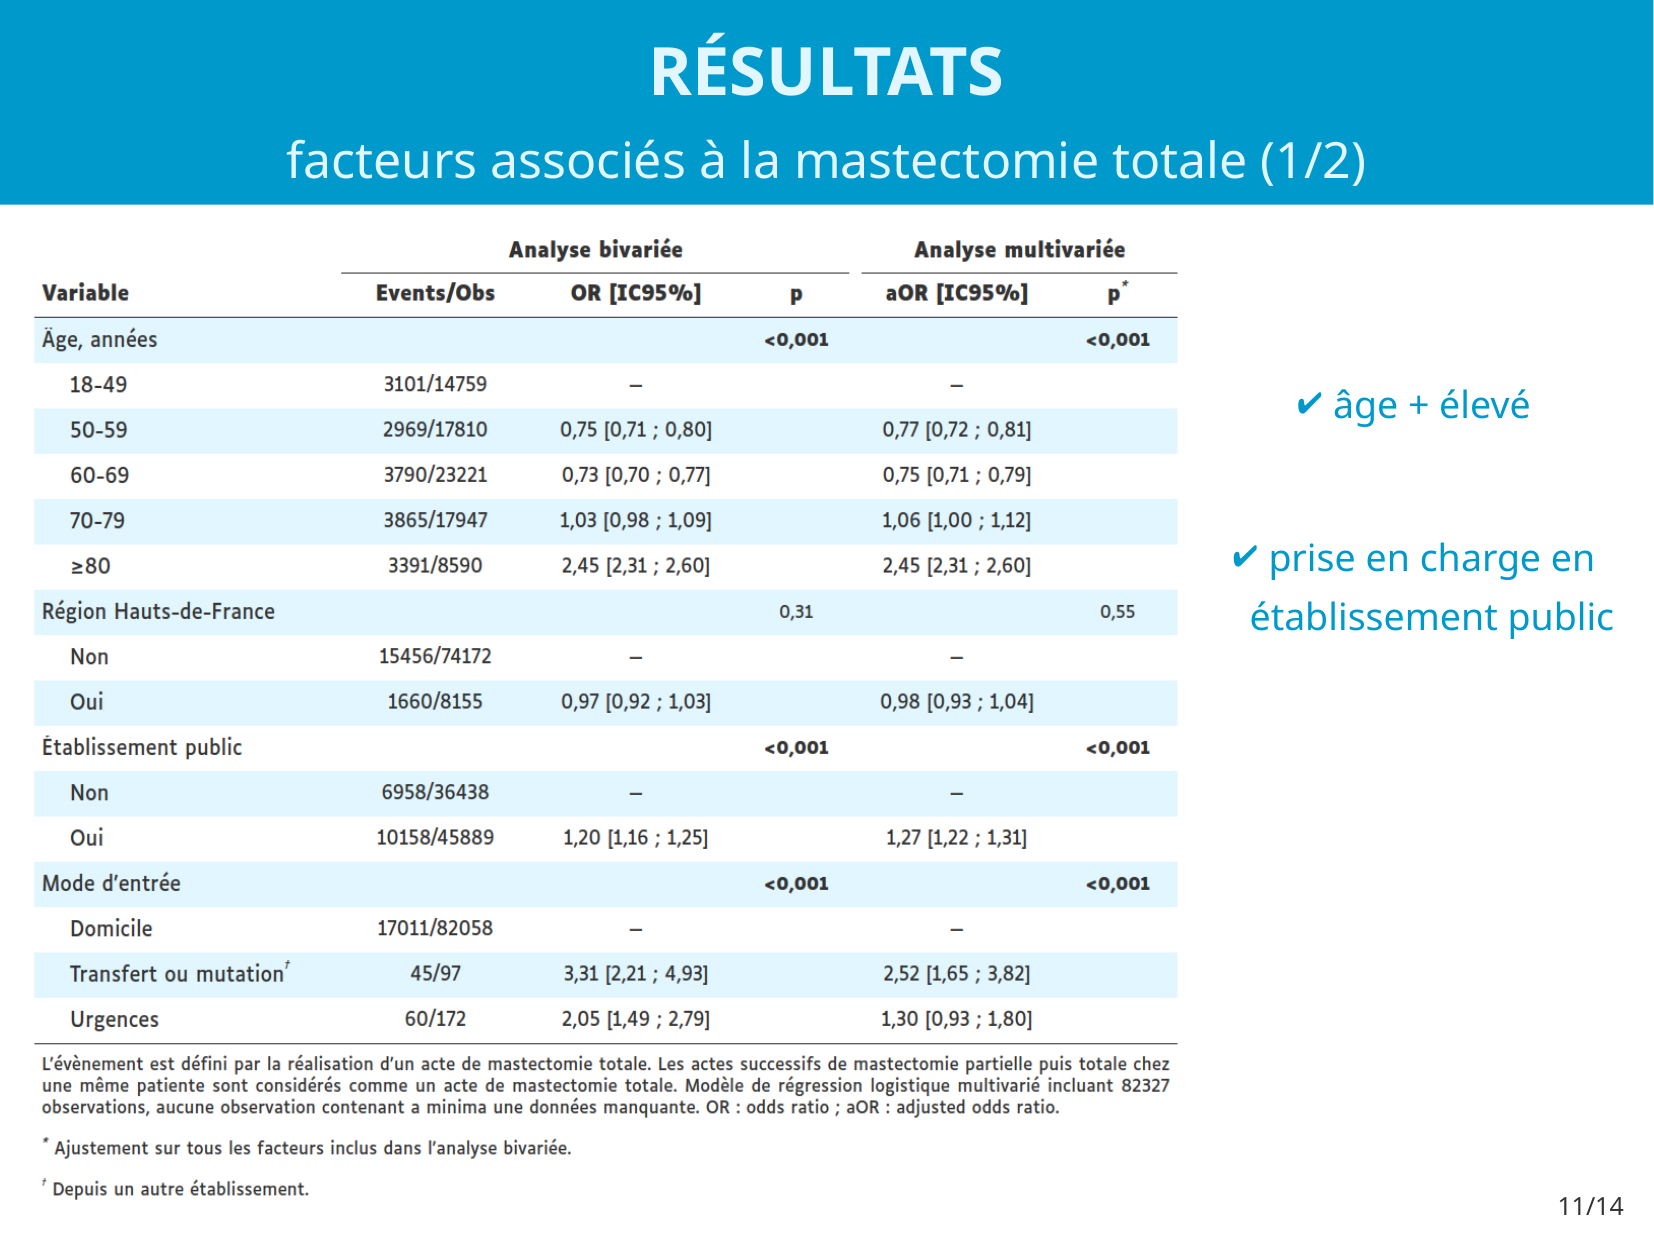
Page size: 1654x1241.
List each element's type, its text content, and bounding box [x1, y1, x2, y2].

text_box âge + élevé prise en charge en établissement public [1204, 362, 1625, 804]
title RÉSULTATS facteurs associés à la mastectomie totale (1/2) [0, 0, 1654, 205]
picture [11, 224, 1205, 1217]
